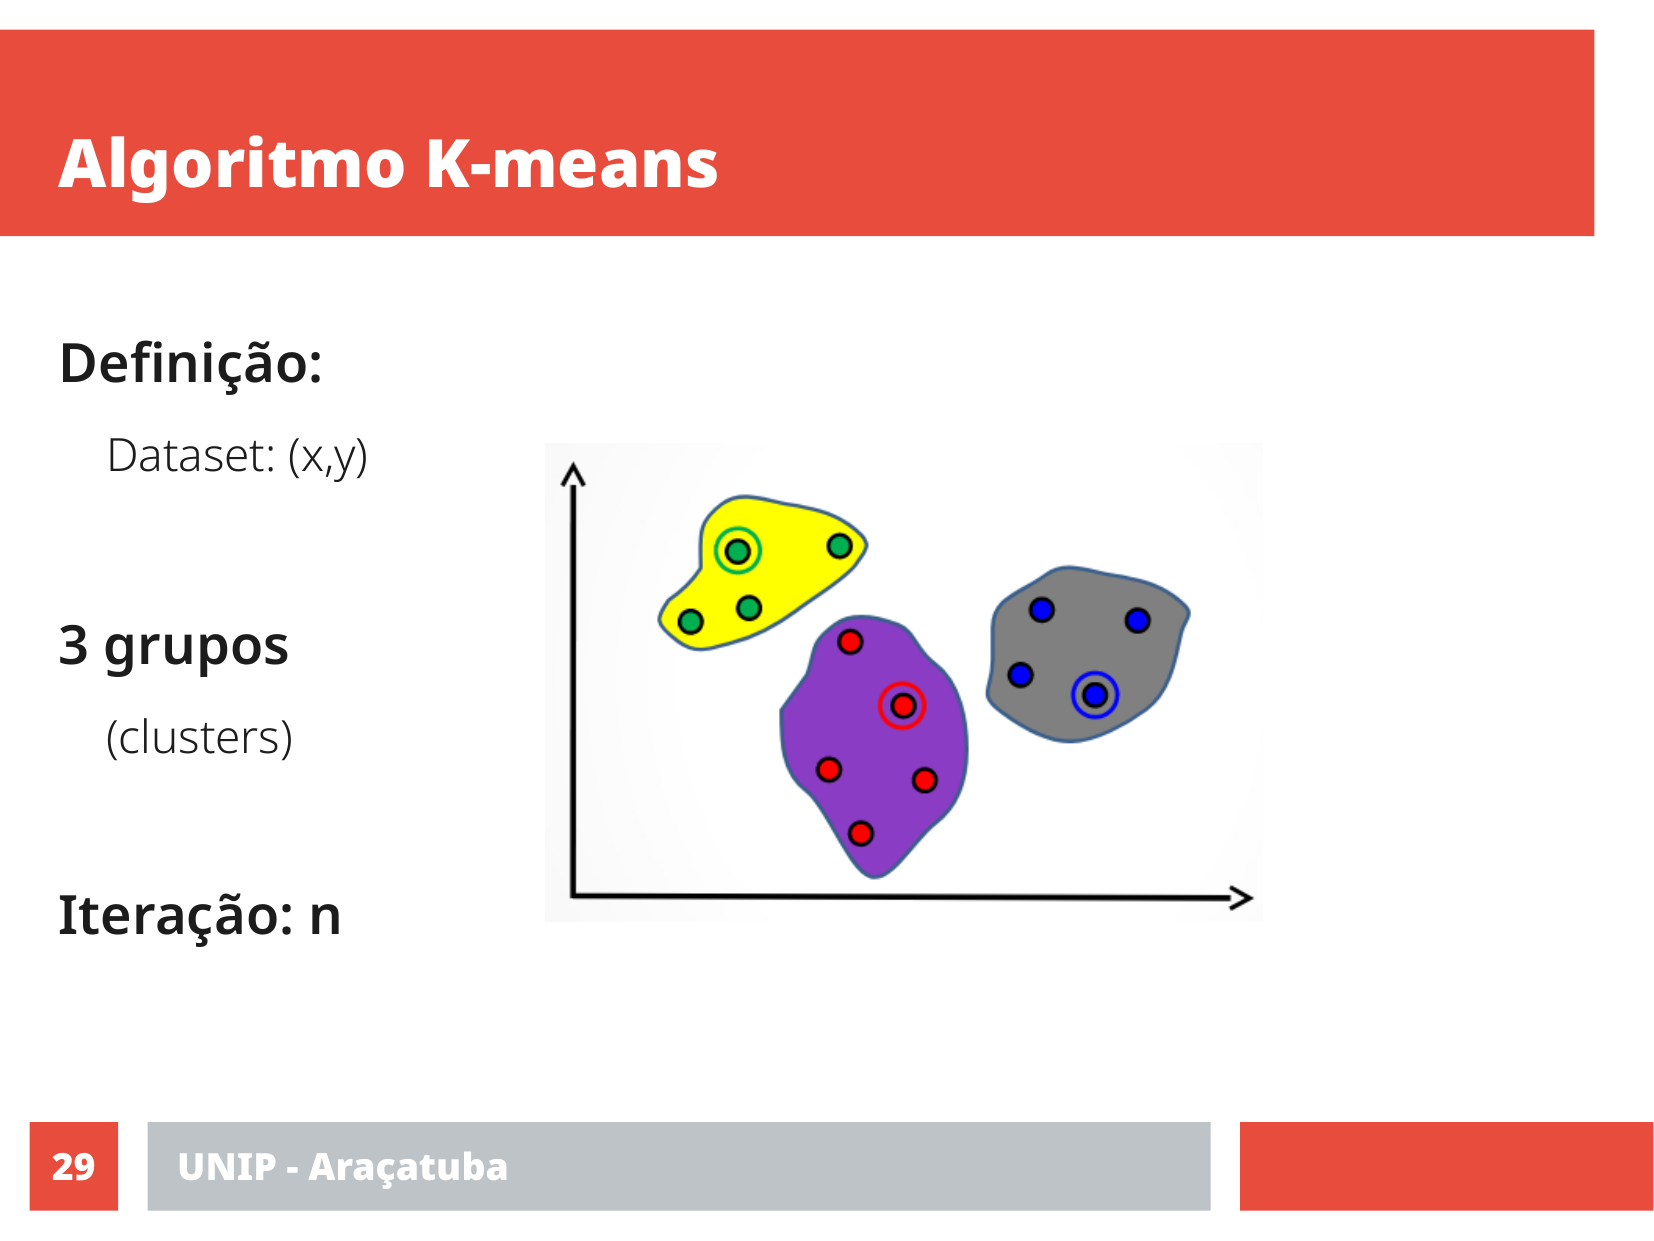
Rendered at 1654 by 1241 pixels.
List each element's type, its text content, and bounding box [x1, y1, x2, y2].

list Definição: Dataset: (x,y) 3 grupos (clusters) Iteração: n [59, 324, 1565, 1093]
title Algoritmo K-means [59, 59, 1595, 207]
